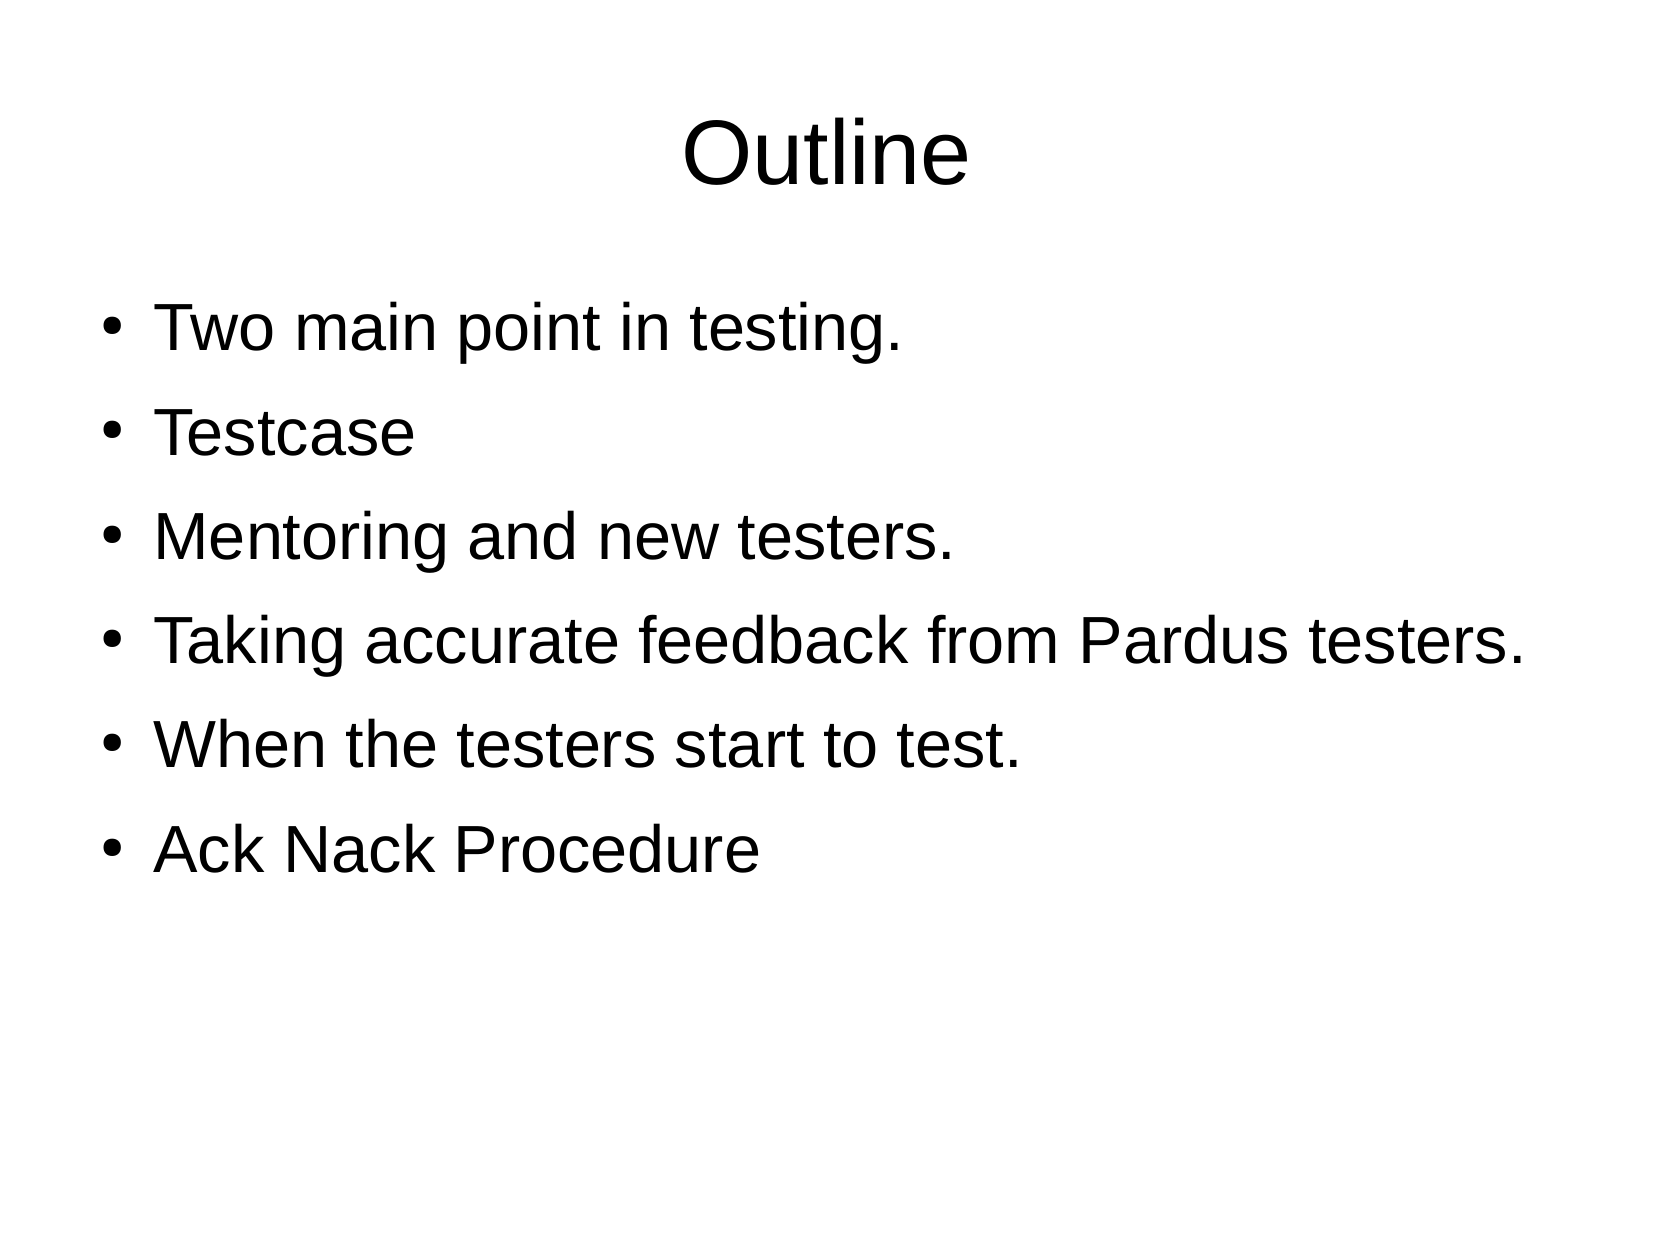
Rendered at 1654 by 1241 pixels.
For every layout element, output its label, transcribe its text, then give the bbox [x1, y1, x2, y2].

title Outline [82, 56, 1571, 250]
list Two main point in testing. Testcase Mentoring and new testers. Taking accurate feedback from Pardus testers. When the testers start to test. Ack Nack Procedure [82, 290, 1571, 1109]
